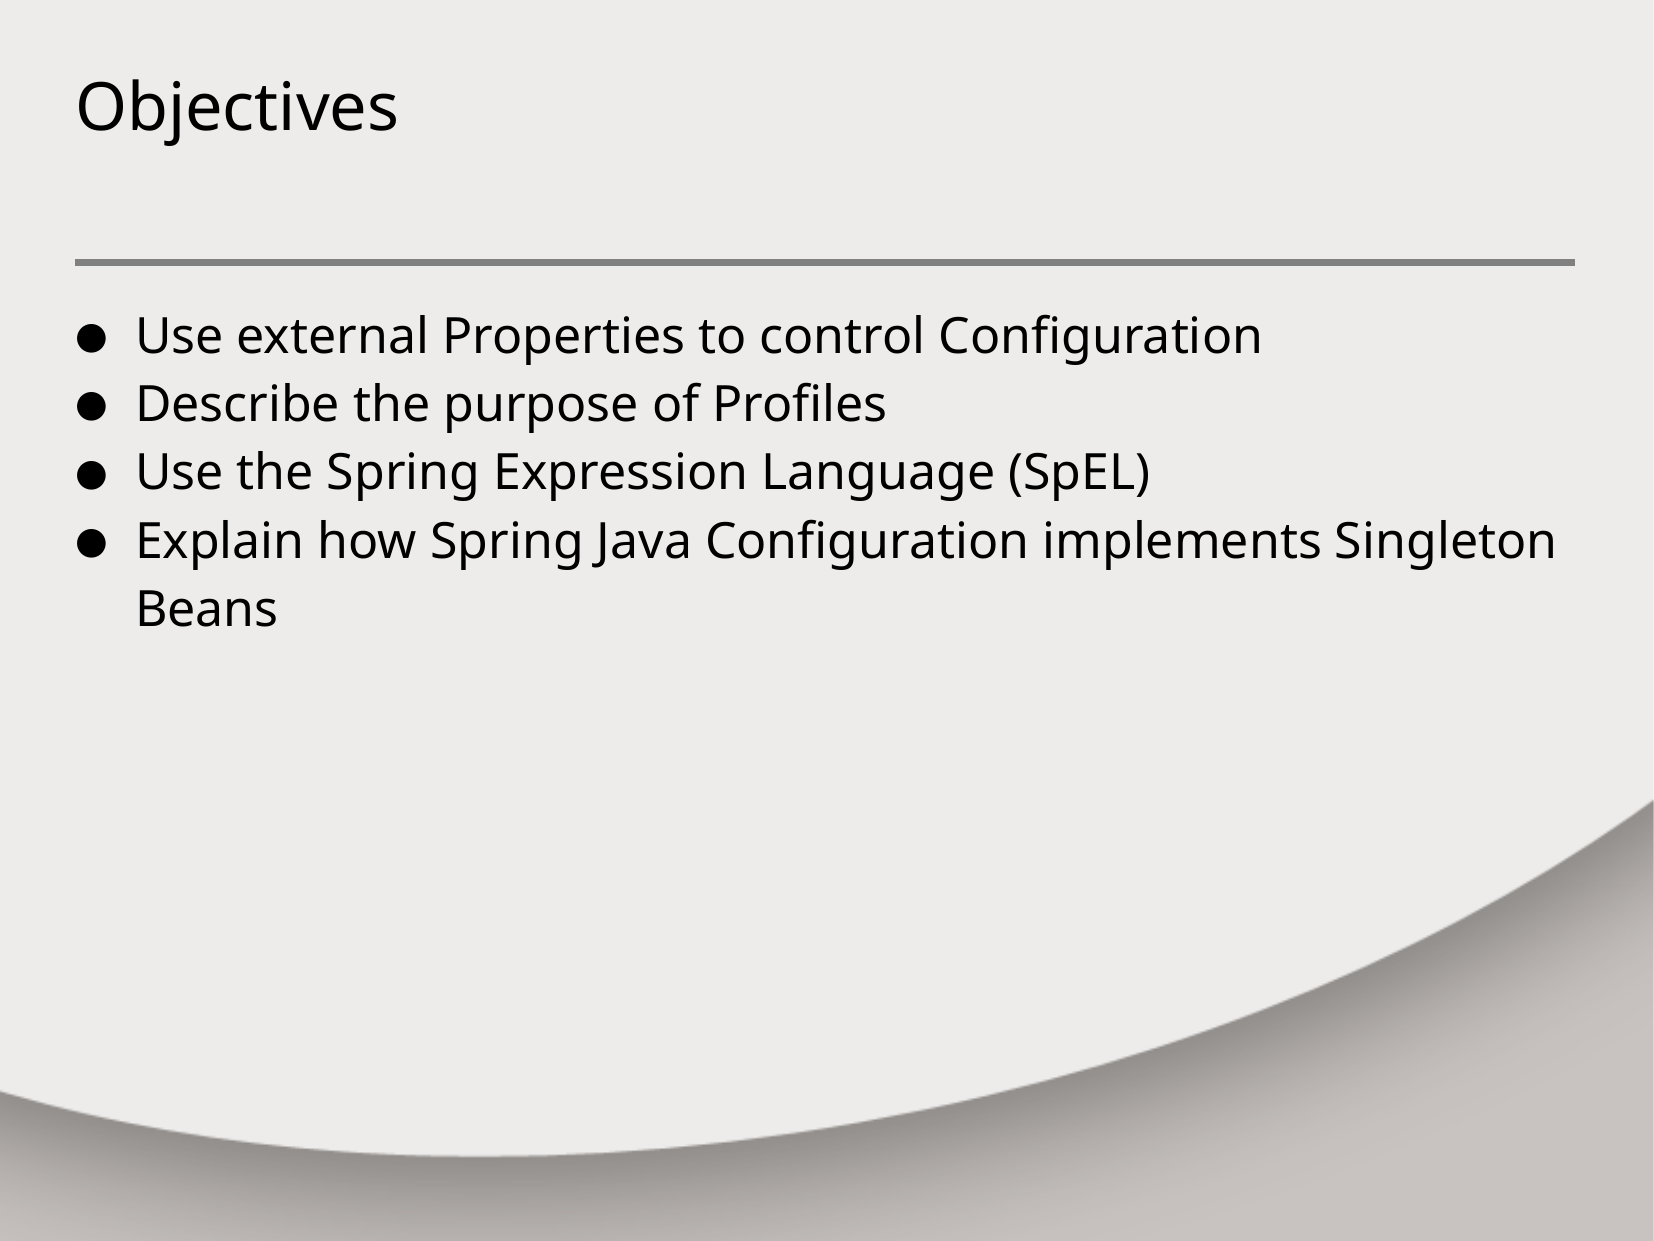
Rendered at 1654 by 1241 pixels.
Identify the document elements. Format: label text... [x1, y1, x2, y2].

picture [0, 0, 1654, 1241]
list Use external Properties to control Configuration Describe the purpose of Profiles Use the Spring Expression Language (SpEL) Explain how Spring Java Configuration implements Singleton Beans [75, 300, 1576, 1163]
title Objectives [75, 75, 1576, 226]
